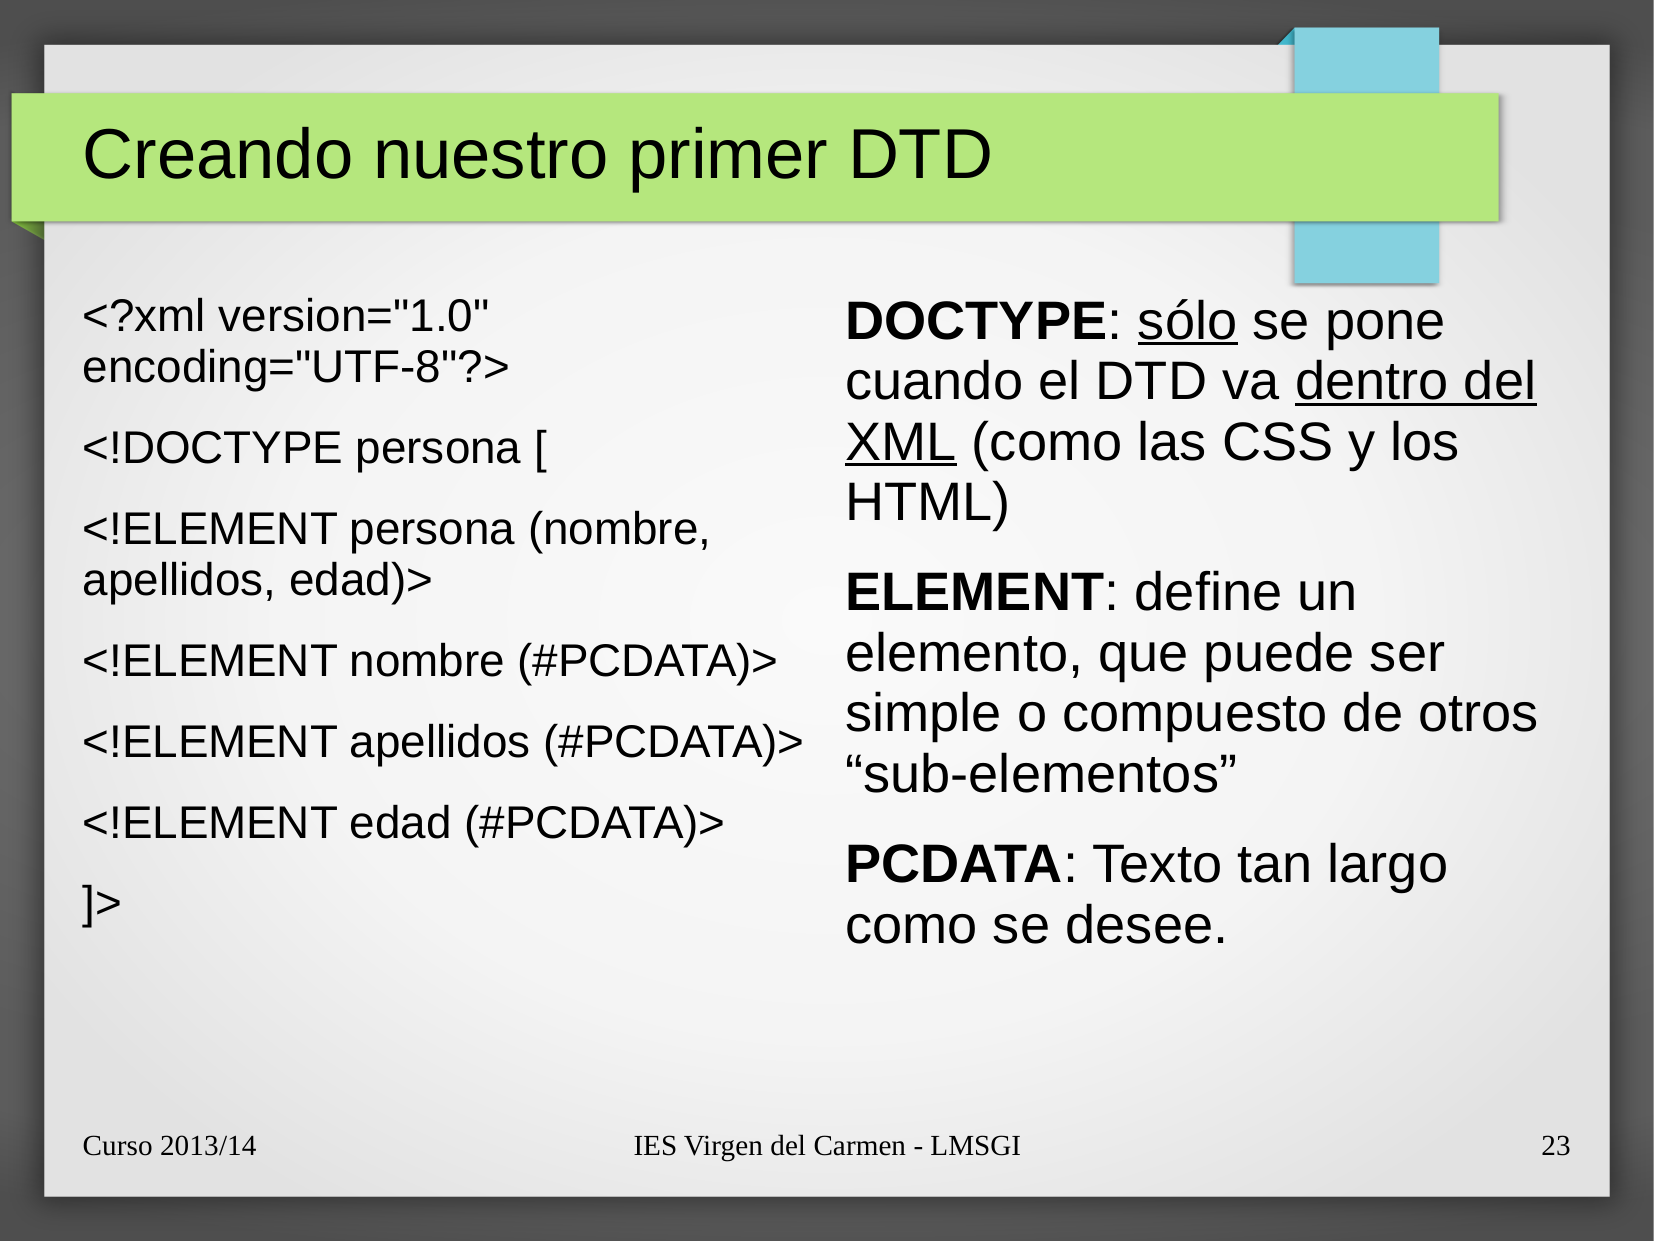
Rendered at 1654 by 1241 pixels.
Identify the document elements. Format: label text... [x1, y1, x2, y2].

list DOCTYPE: sólo se pone cuando el DTD va dentro del XML (como las CSS y los HTML) ELEMENT: define un elemento, que puede ser simple o compuesto de otros “sub-elementos” PCDATA: Texto tan largo como se desee. [845, 290, 1572, 1194]
title Creando nuestro primer DTD [82, 94, 1264, 213]
list <?xml version="1.0" encoding="UTF-8"?> <!DOCTYPE persona [ <!ELEMENT persona (nombre, apellidos, edad)> <!ELEMENT nombre (#PCDATA)> <!ELEMENT apellidos (#PCDATA)> <!ELEMENT edad (#PCDATA)> ]> [82, 290, 809, 1010]
picture [0, 0, 1654, 1241]
